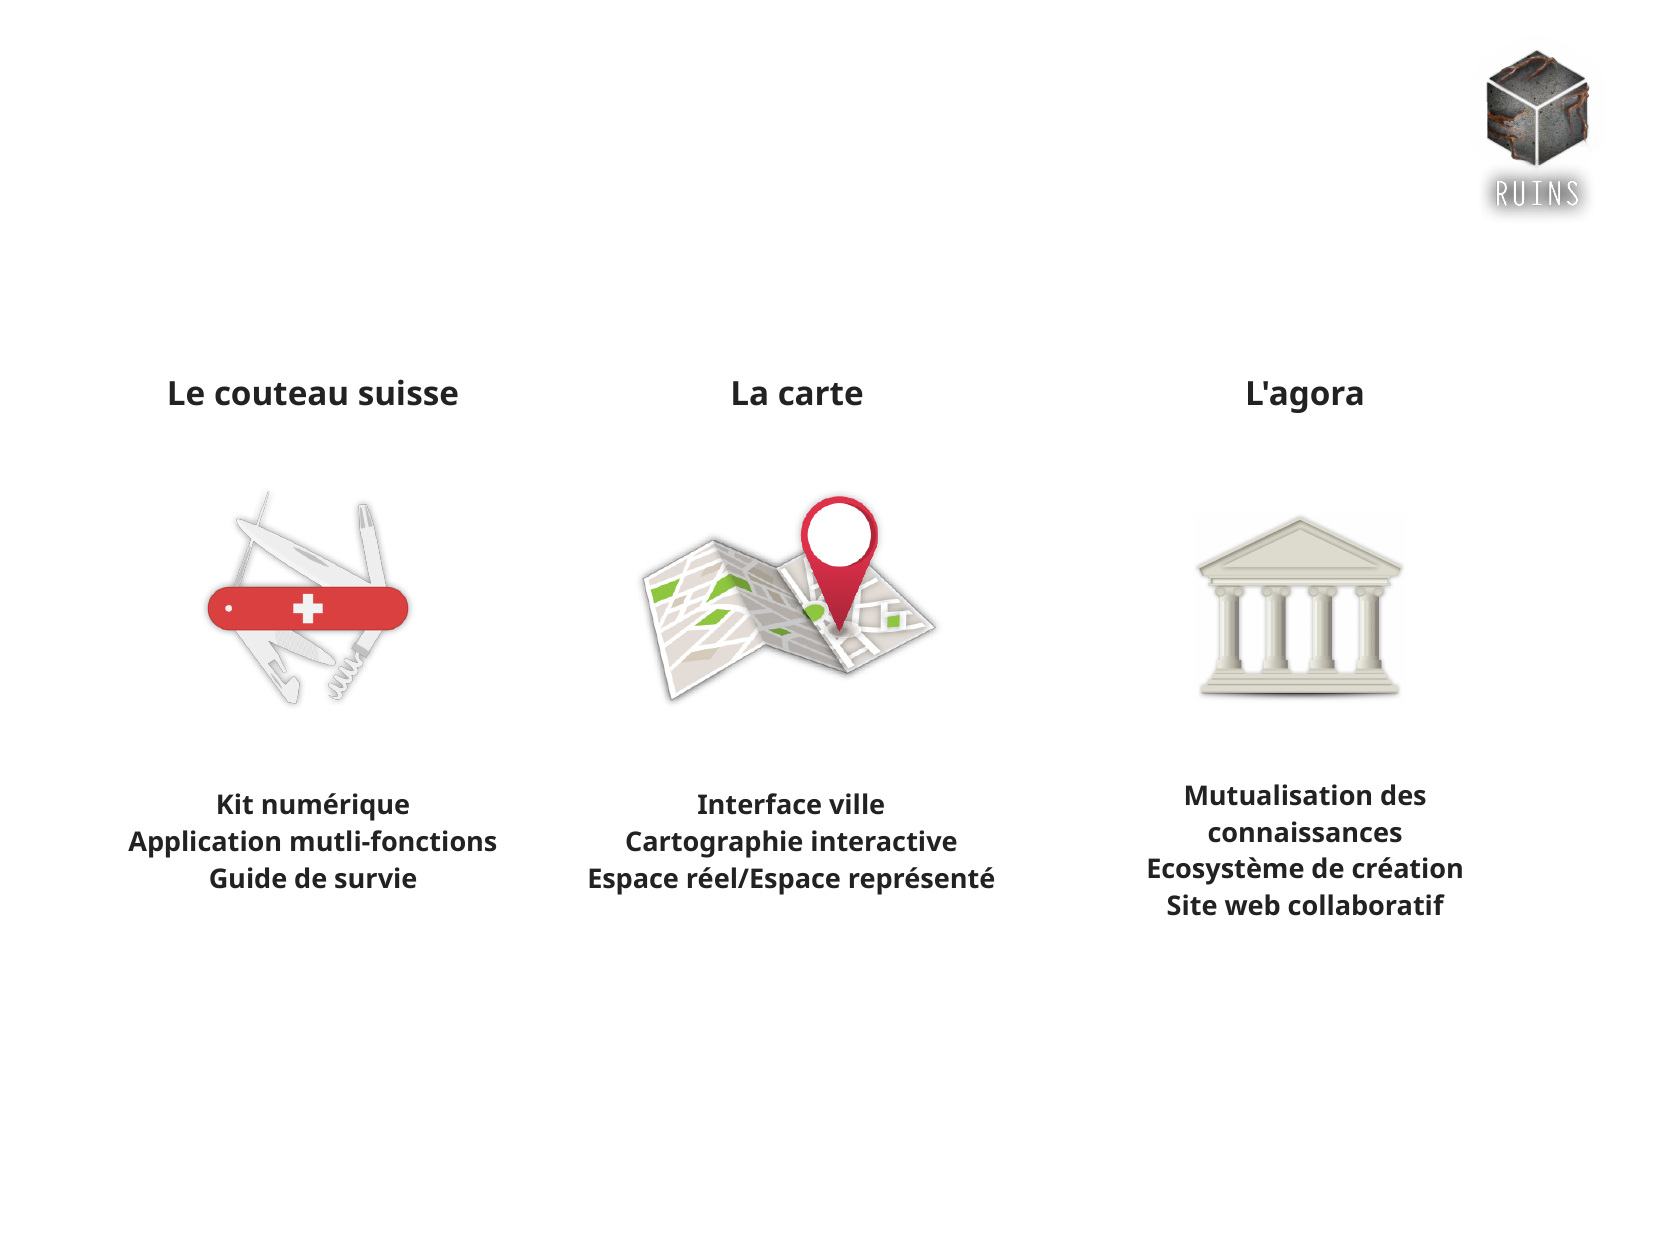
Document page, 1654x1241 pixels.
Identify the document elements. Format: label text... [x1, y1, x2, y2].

title Kit numérique Application mutli-fonctions Guide de survie [124, 785, 502, 934]
title Interface ville Cartographie interactive Espace réel/Espace représenté [584, 756, 999, 963]
picture [1429, 29, 1648, 249]
picture [191, 478, 426, 715]
title La carte [608, 366, 987, 419]
title Mutualisation des connaissances Ecosystème de création Site web collaboratif [1086, 768, 1524, 969]
title Le couteau suisse [124, 366, 502, 419]
picture [1193, 513, 1406, 703]
picture [631, 484, 948, 712]
title L'agora [1116, 366, 1495, 419]
